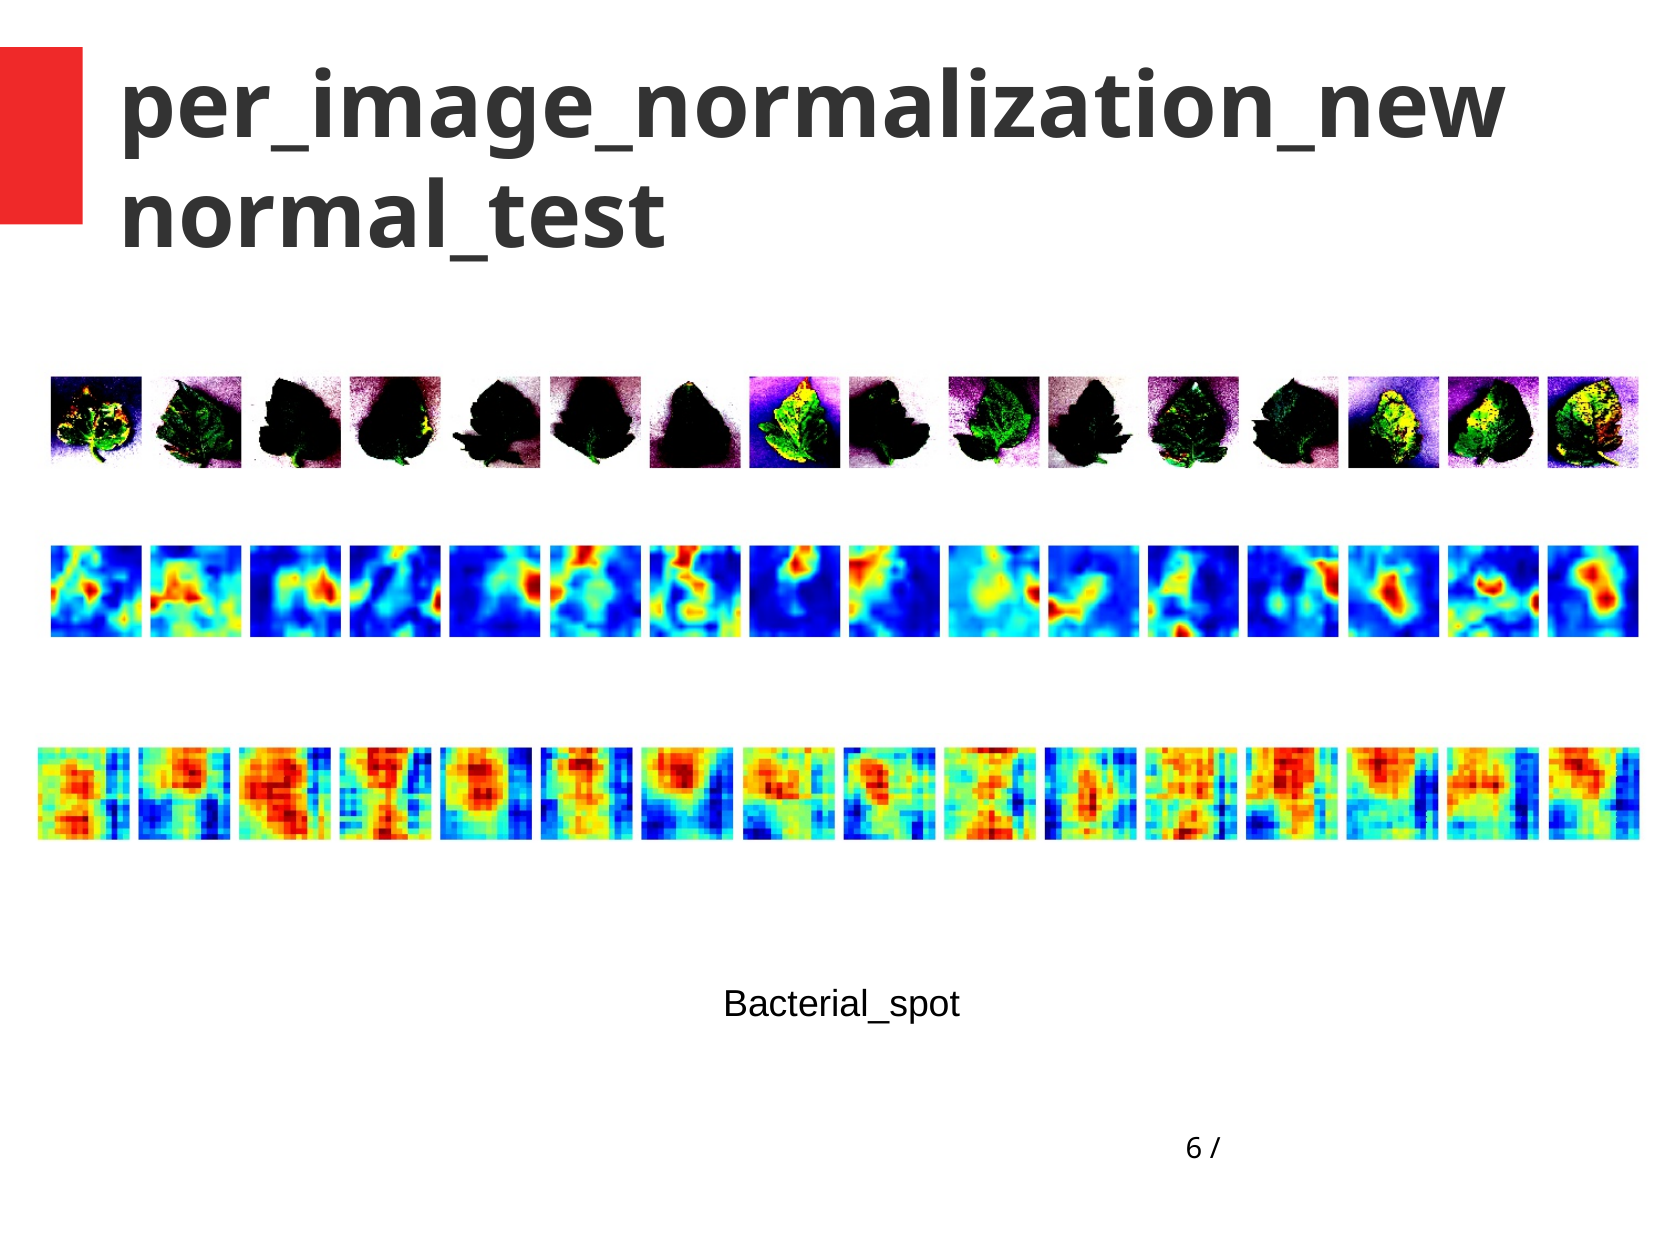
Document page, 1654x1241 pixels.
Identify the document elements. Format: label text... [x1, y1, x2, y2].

picture [0, 733, 1654, 878]
picture [0, 530, 1654, 675]
text_box / [1185, 1129, 1571, 1216]
picture [0, 361, 1654, 506]
text_box Bacterial_spot [708, 975, 976, 1032]
title per_image_normalization_new normal_test [118, 45, 1571, 260]
